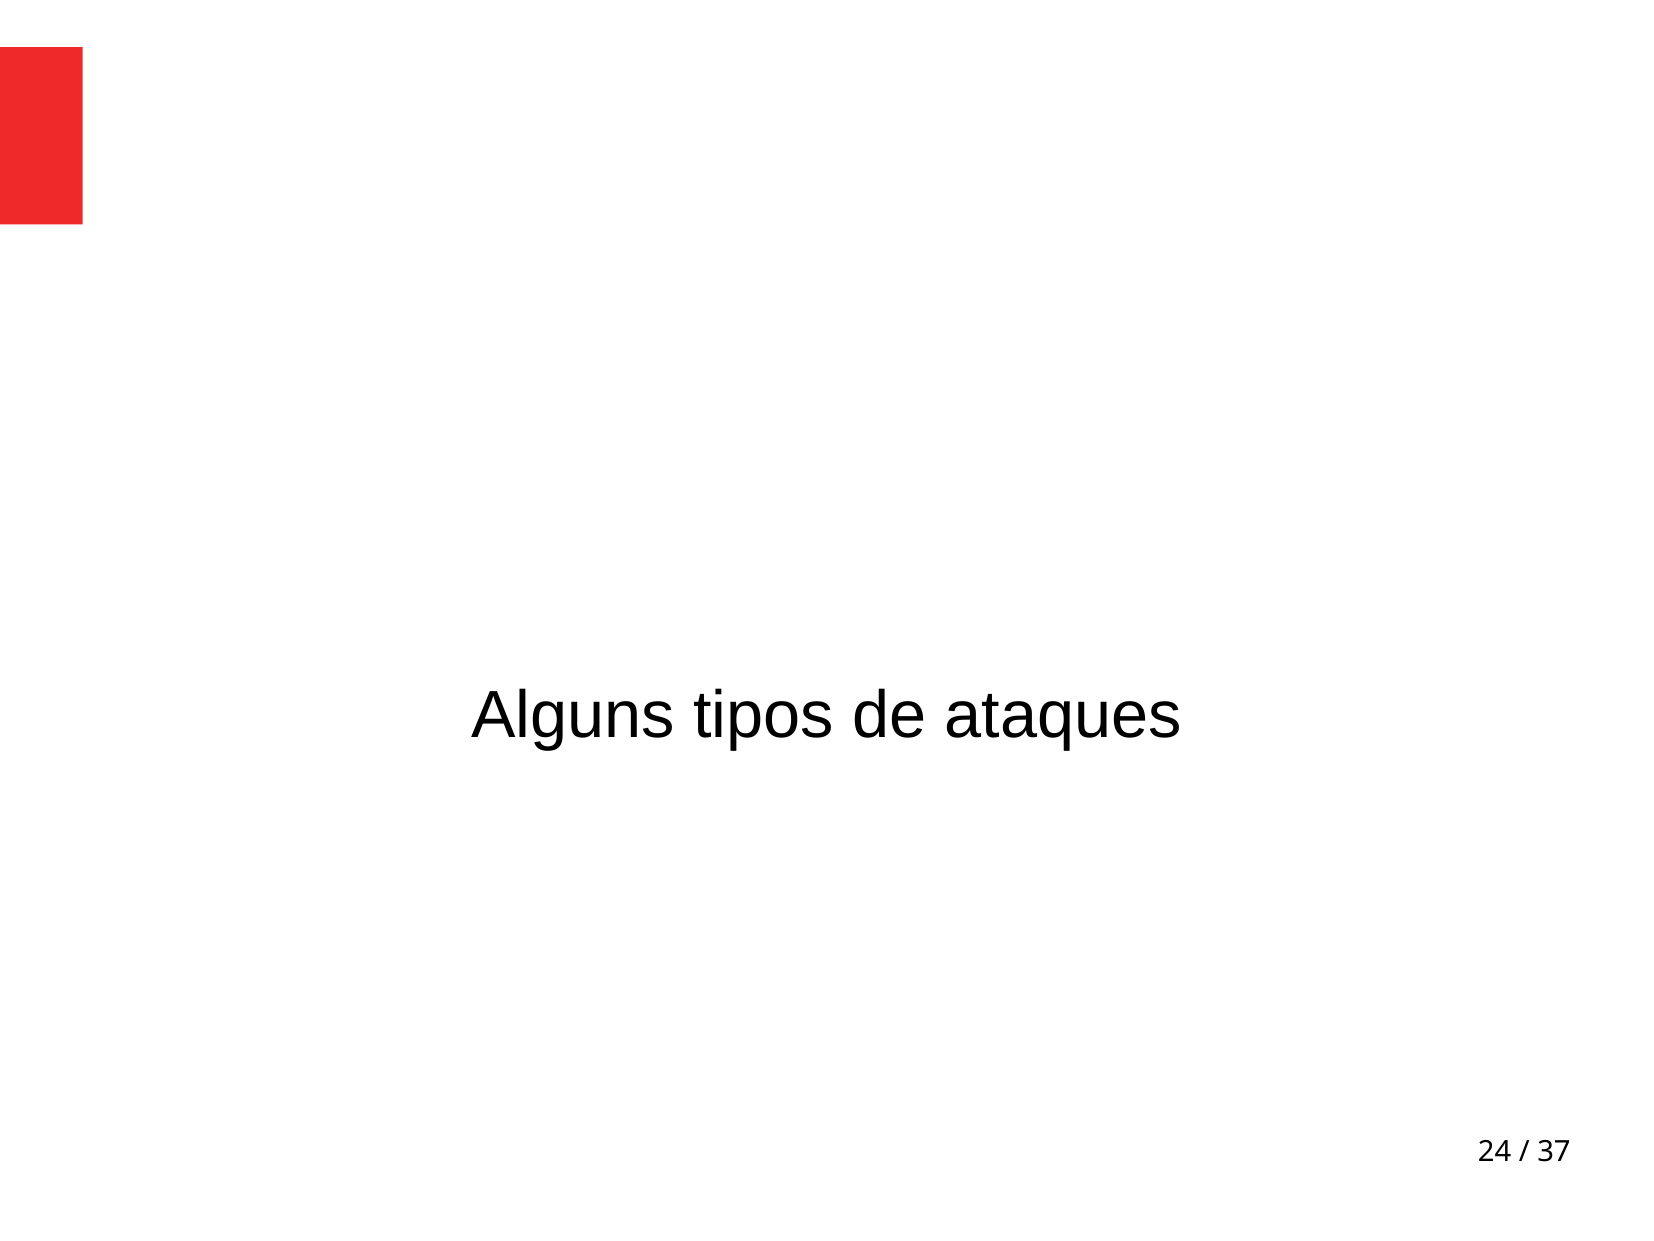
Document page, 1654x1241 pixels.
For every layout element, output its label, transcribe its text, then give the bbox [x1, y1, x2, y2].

subtitle Alguns tipos de ataques [118, 354, 1536, 1074]
